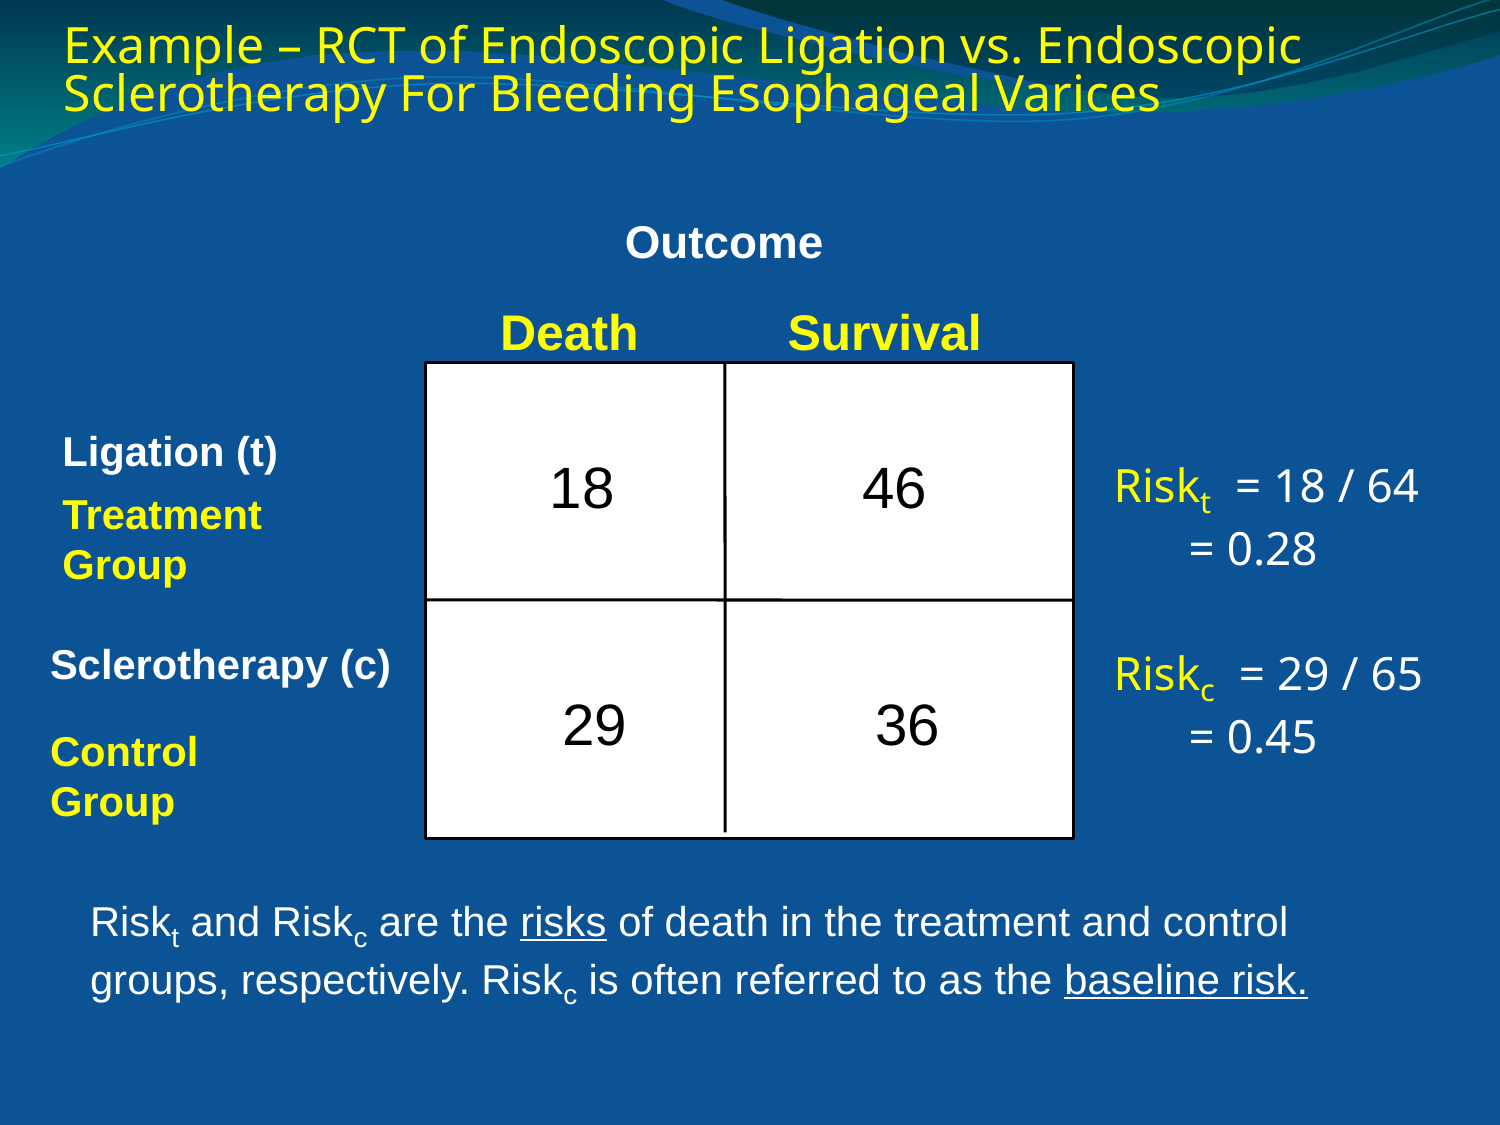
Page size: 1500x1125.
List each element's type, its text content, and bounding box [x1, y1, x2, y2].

text_box Riskt and Riskc are the risks of death in the treatment and control groups, respectively. Riskc is often referred to as the baseline risk. [75, 887, 1333, 1003]
text_box Ligation (t) [62, 425, 350, 501]
list Example – RCT of Endoscopic Ligation vs. Endoscopic Sclerotherapy For Bleeding Esophageal Varices [63, 24, 1463, 150]
text_box Outcome [624, 212, 856, 268]
text_box 18 [549, 450, 635, 522]
text_box [425, 362, 723, 598]
text_box 29 [562, 687, 651, 759]
text_box [425, 362, 1074, 839]
text_box Sclerotherapy (c) [50, 637, 417, 713]
text_box Survival [787, 299, 1085, 391]
text_box Death [500, 299, 701, 349]
text_box 46 [862, 450, 947, 522]
text_box Treatment Group [62, 501, 343, 611]
text_box Riskc = 29 / 65 = 0.45 [1100, 637, 1500, 818]
text_box 36 [875, 687, 963, 759]
text_box Riskt = 18 / 64 = 0.28 [1100, 450, 1434, 575]
text_box Control Group [50, 725, 330, 826]
